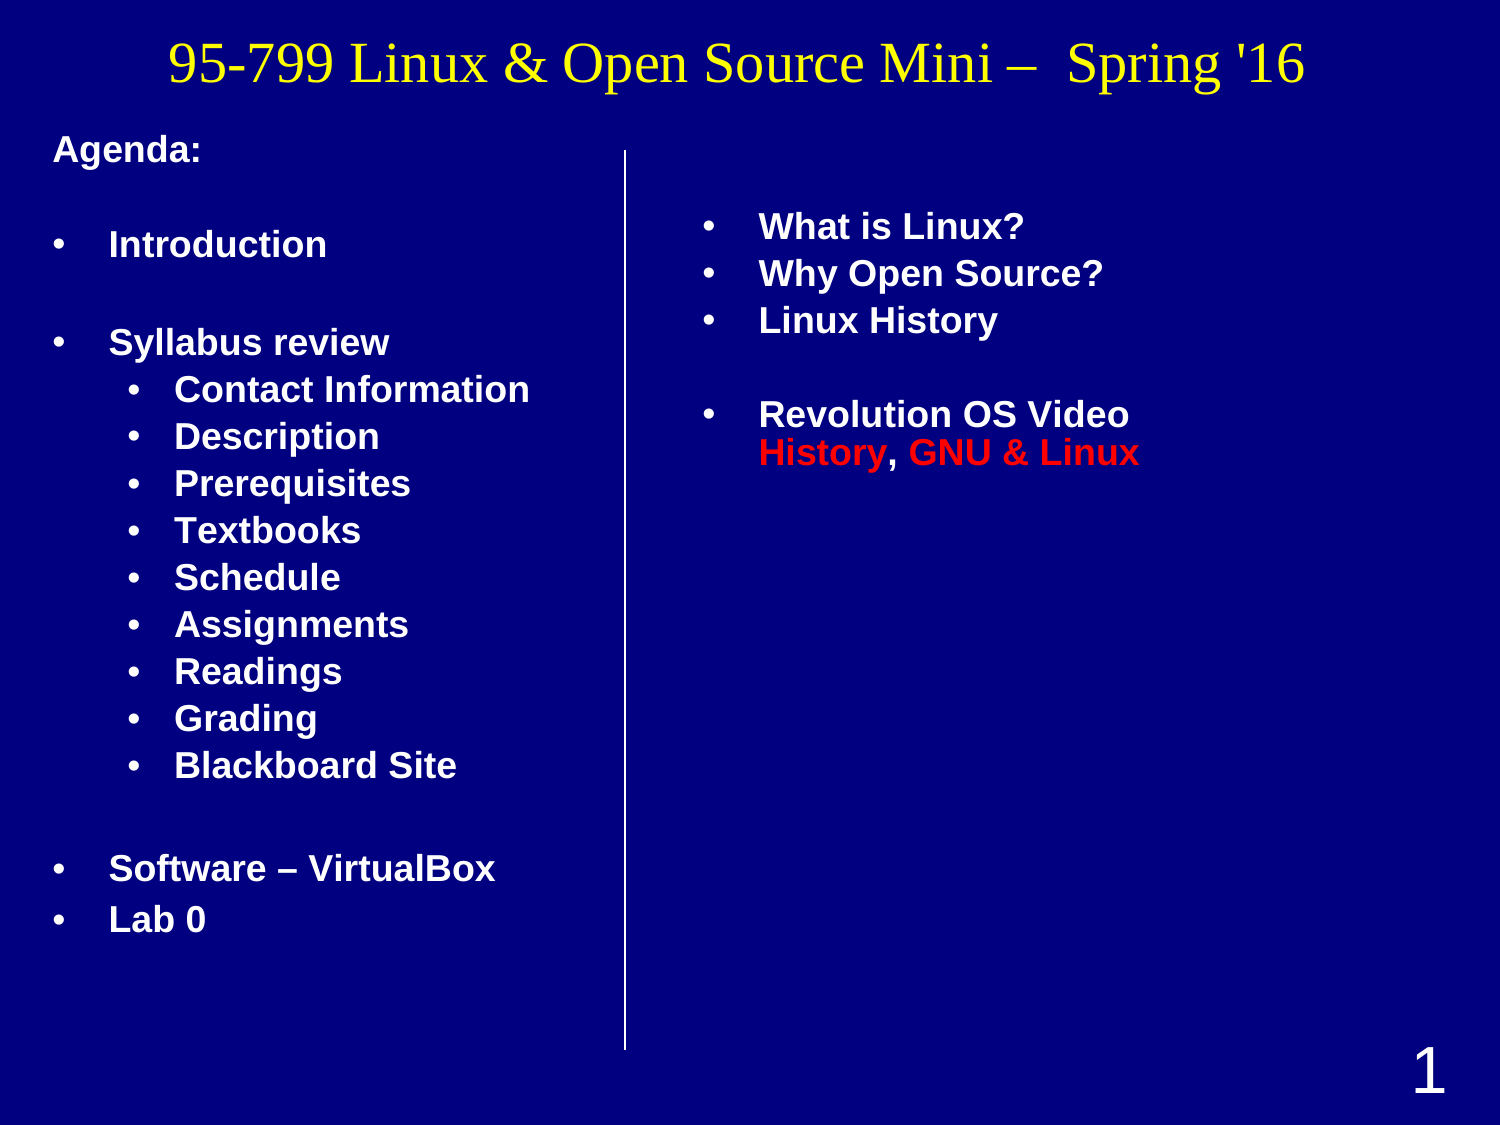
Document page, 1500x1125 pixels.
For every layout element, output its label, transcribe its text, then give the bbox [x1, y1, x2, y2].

title 95-799 Linux & Open Source Mini – Spring '16 [99, 22, 1375, 103]
list Agenda: Introduction Syllabus review Contact Information Description Prerequisites Textbooks Schedule Assignments Readings Grading Blackboard Site Software – VirtualBox Lab 0 [37, 125, 700, 1101]
text_box What is Linux? Why Open Source? Linux History Revolution OS Video History, GNU & Linux [687, 149, 1450, 1051]
